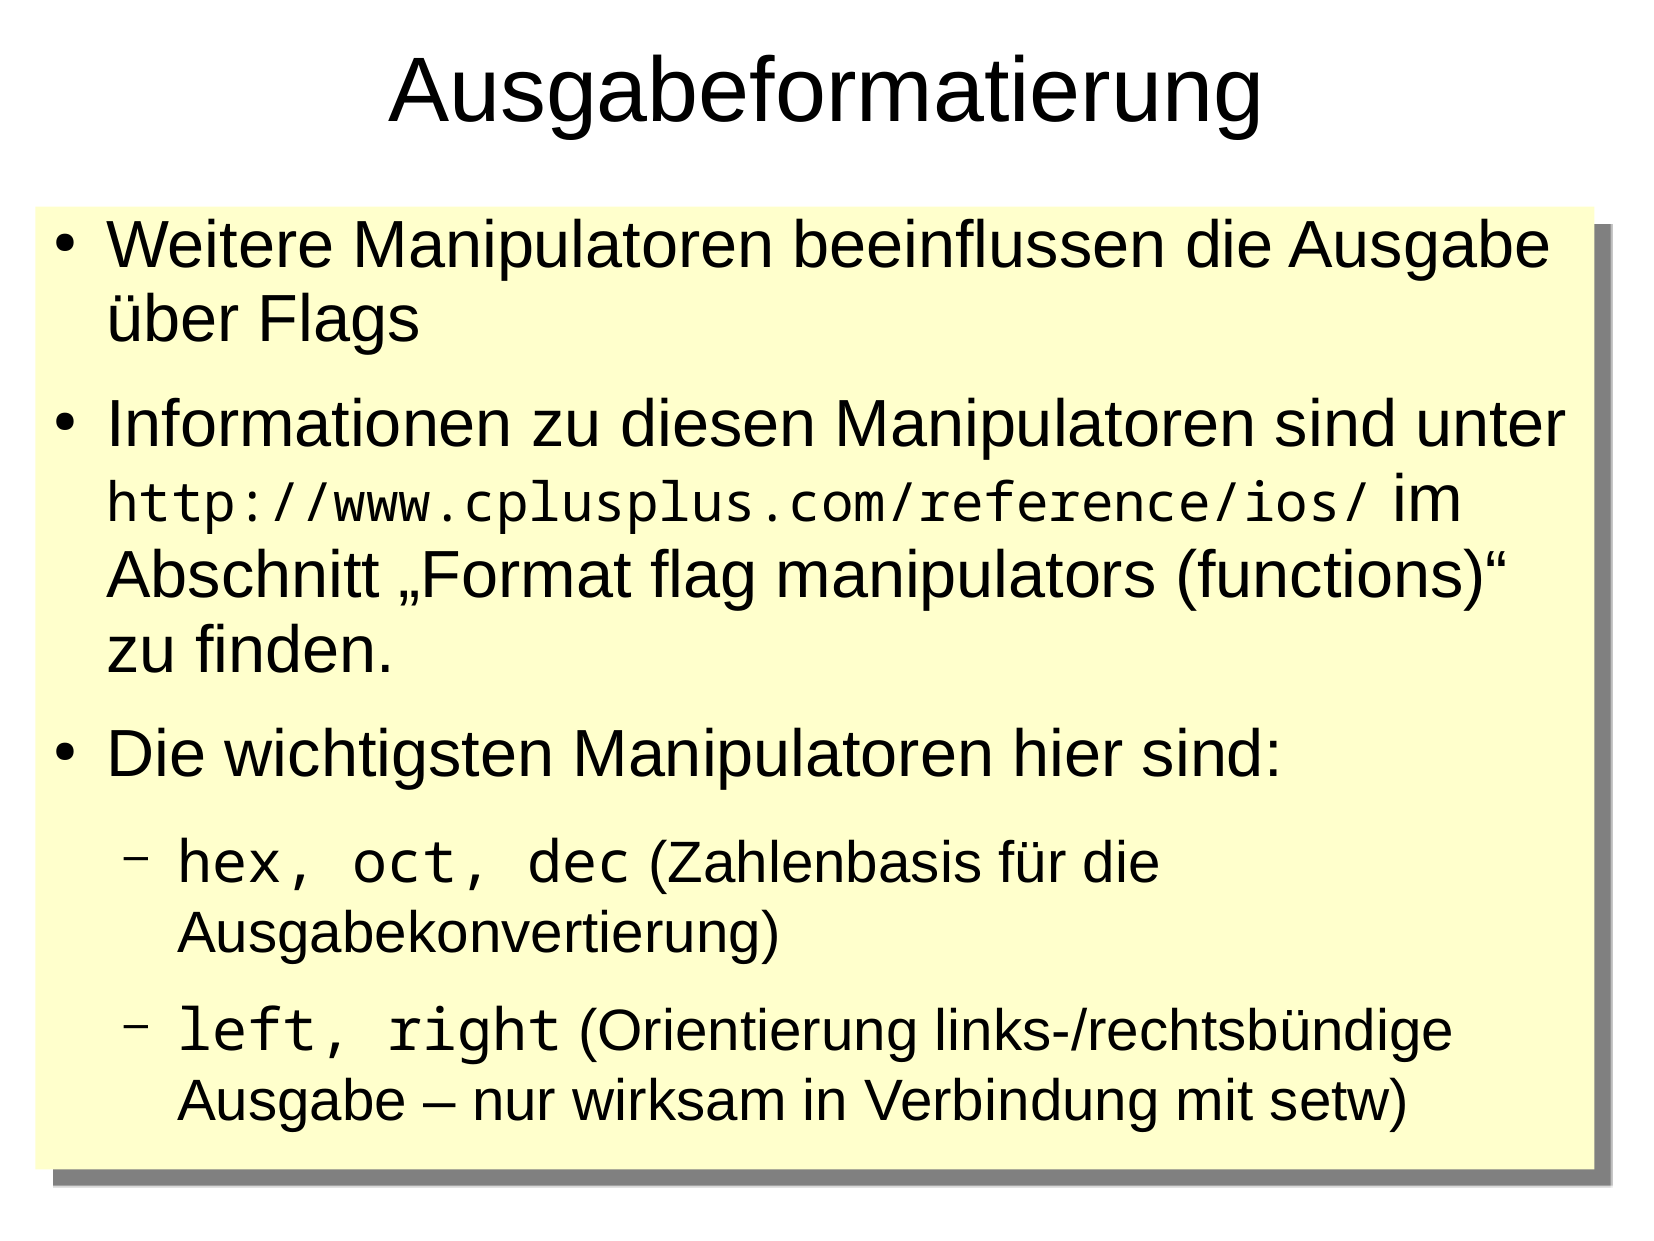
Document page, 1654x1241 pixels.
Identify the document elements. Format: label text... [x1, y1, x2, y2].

list Weitere Manipulatoren beeinflussen die Ausgabe über Flags Informationen zu diesen Manipulatoren sind unter http://www.cplusplus.com/reference/ios/ im Abschnitt „Format flag manipulators (functions)“ zu finden. Die wichtigsten Manipulatoren hier sind: hex, oct, dec (Zahlenbasis für die Ausgabekonvertierung) left, right (Orientierung links-/rechtsbündige Ausgabe – nur wirksam in Verbindung mit setw) [35, 206, 1595, 1170]
title Ausgabeformatierung [82, 25, 1571, 154]
